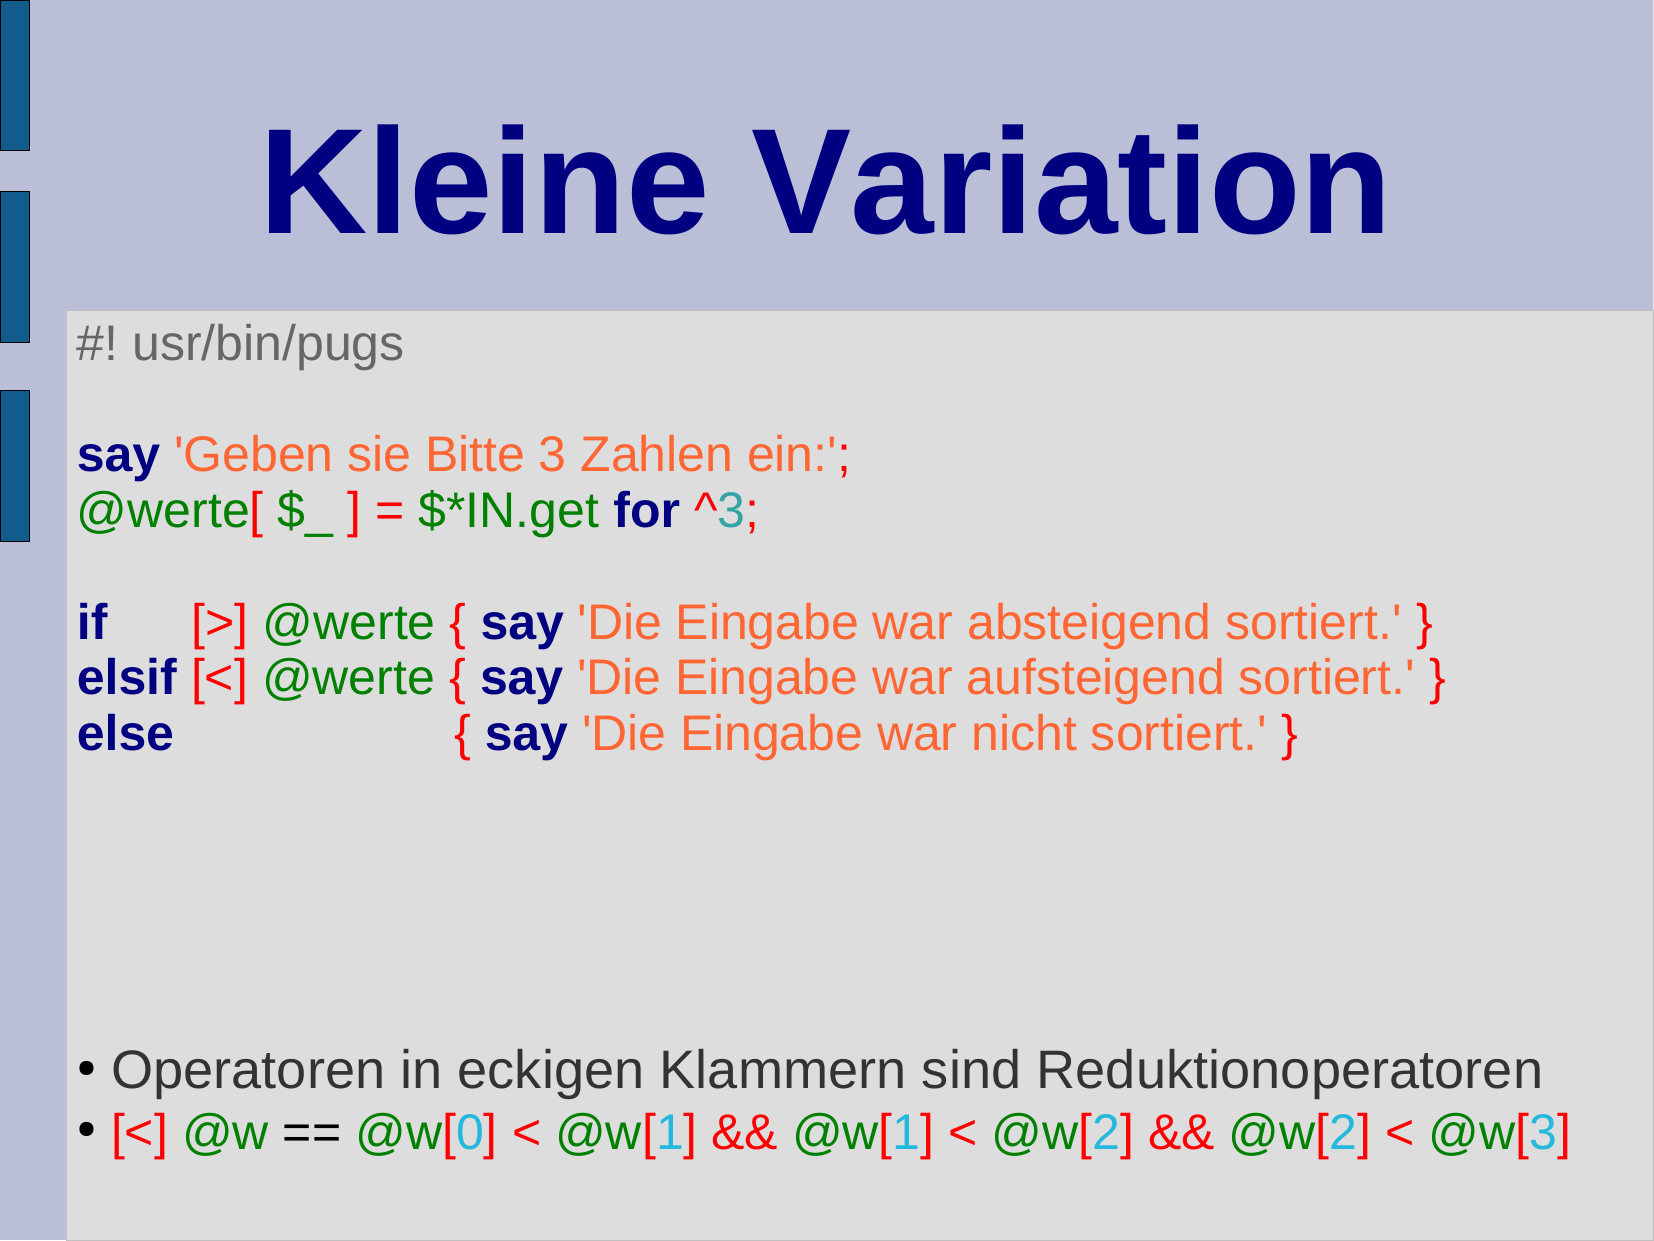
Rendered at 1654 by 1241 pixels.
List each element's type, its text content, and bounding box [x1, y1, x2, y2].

title Kleine Variation [59, 78, 1595, 286]
list #! usr/bin/pugs say 'Geben sie Bitte 3 Zahlen ein:'; @werte[ $_ ] = $*IN.get for ^3; if [>] @werte { say 'Die Eingabe war absteigend sortiert.' } elsif [<] @werte { say 'Die Eingabe war aufsteigend sortiert.' } else { say 'Die Eingabe war nicht sortiert.' } Operatoren in eckigen Klammern sind Reduktionoperatoren [<] @w == @w[0] < @w[1] && @w[1] < @w[2] && @w[2] < @w[3] [76, 315, 1625, 1241]
